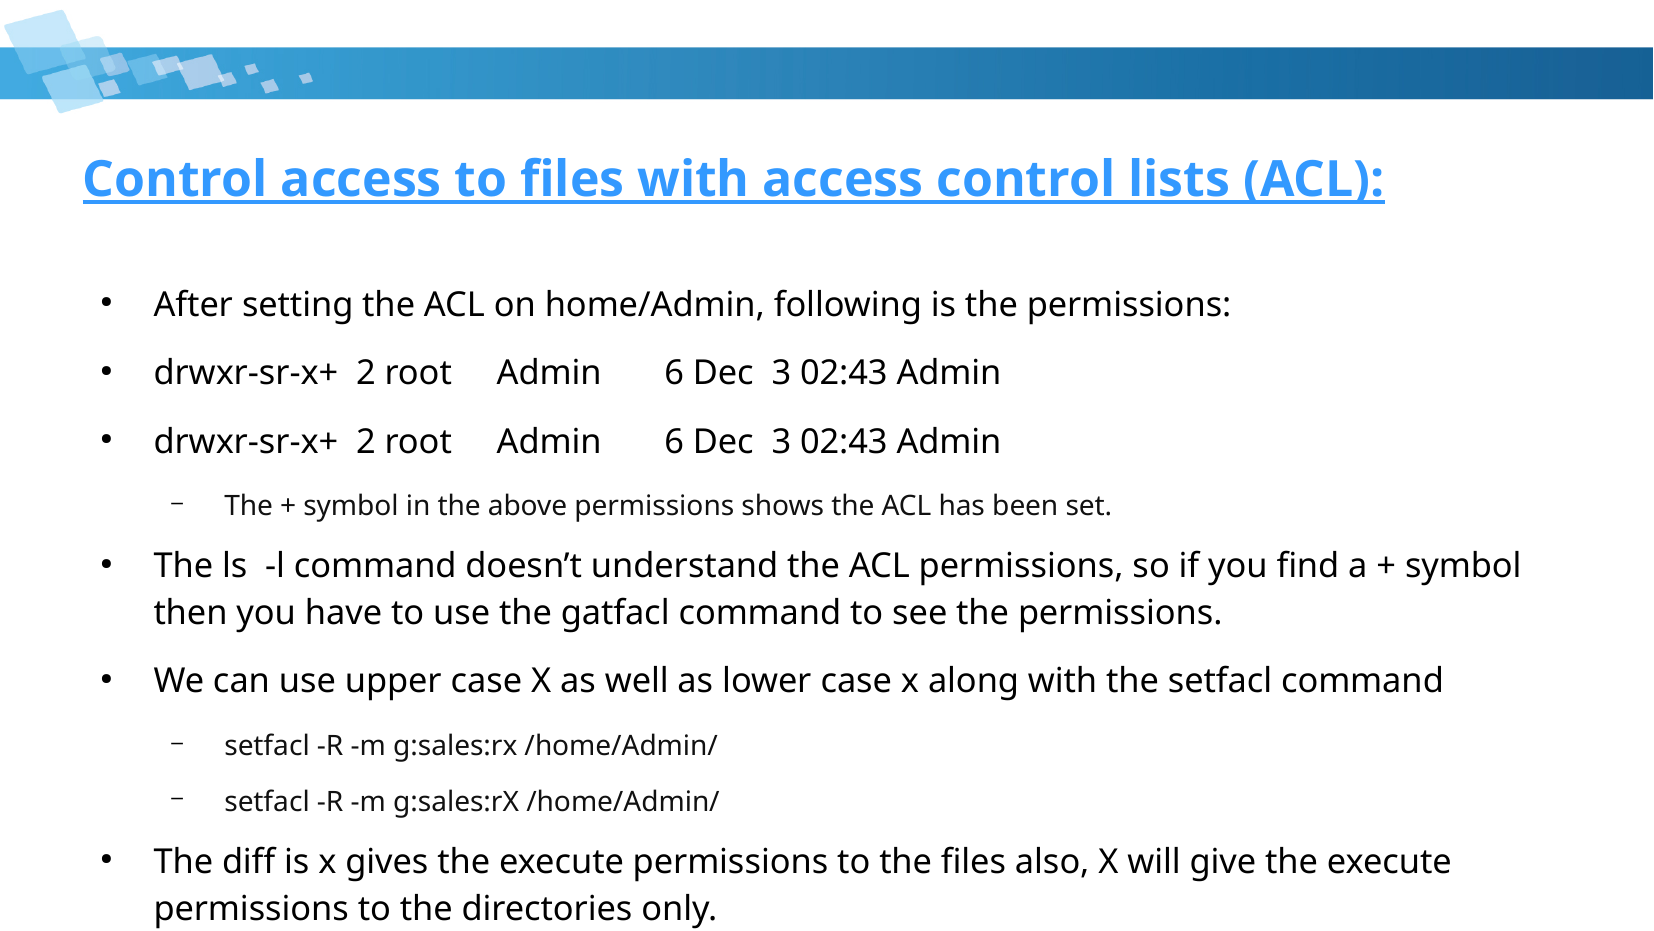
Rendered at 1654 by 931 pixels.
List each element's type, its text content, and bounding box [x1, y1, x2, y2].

list After setting the ACL on home/Admin, following is the permissions: drwxr-sr-x+ 2 root Admin 6 Dec 3 02:43 Admin drwxr-sr-x+ 2 root Admin 6 Dec 3 02:43 Admin The + symbol in the above permissions shows the ACL has been set. The ls -l command doesn’t understand the ACL permissions, so if you find a + symbol then you have to use the gatfacl command to see the permissions. We can use upper case X as well as lower case x along with the setfacl command setfacl -R -m g:sales:rx /home/Admin/ setfacl -R -m g:sales:rX /home/Admin/ The diff is x gives the execute permissions to the files also, X will give the execute permissions to the directories only. [82, 279, 1571, 859]
picture [0, 0, 1653, 929]
title Control access to files with access control lists (ACL): [82, 99, 1571, 255]
